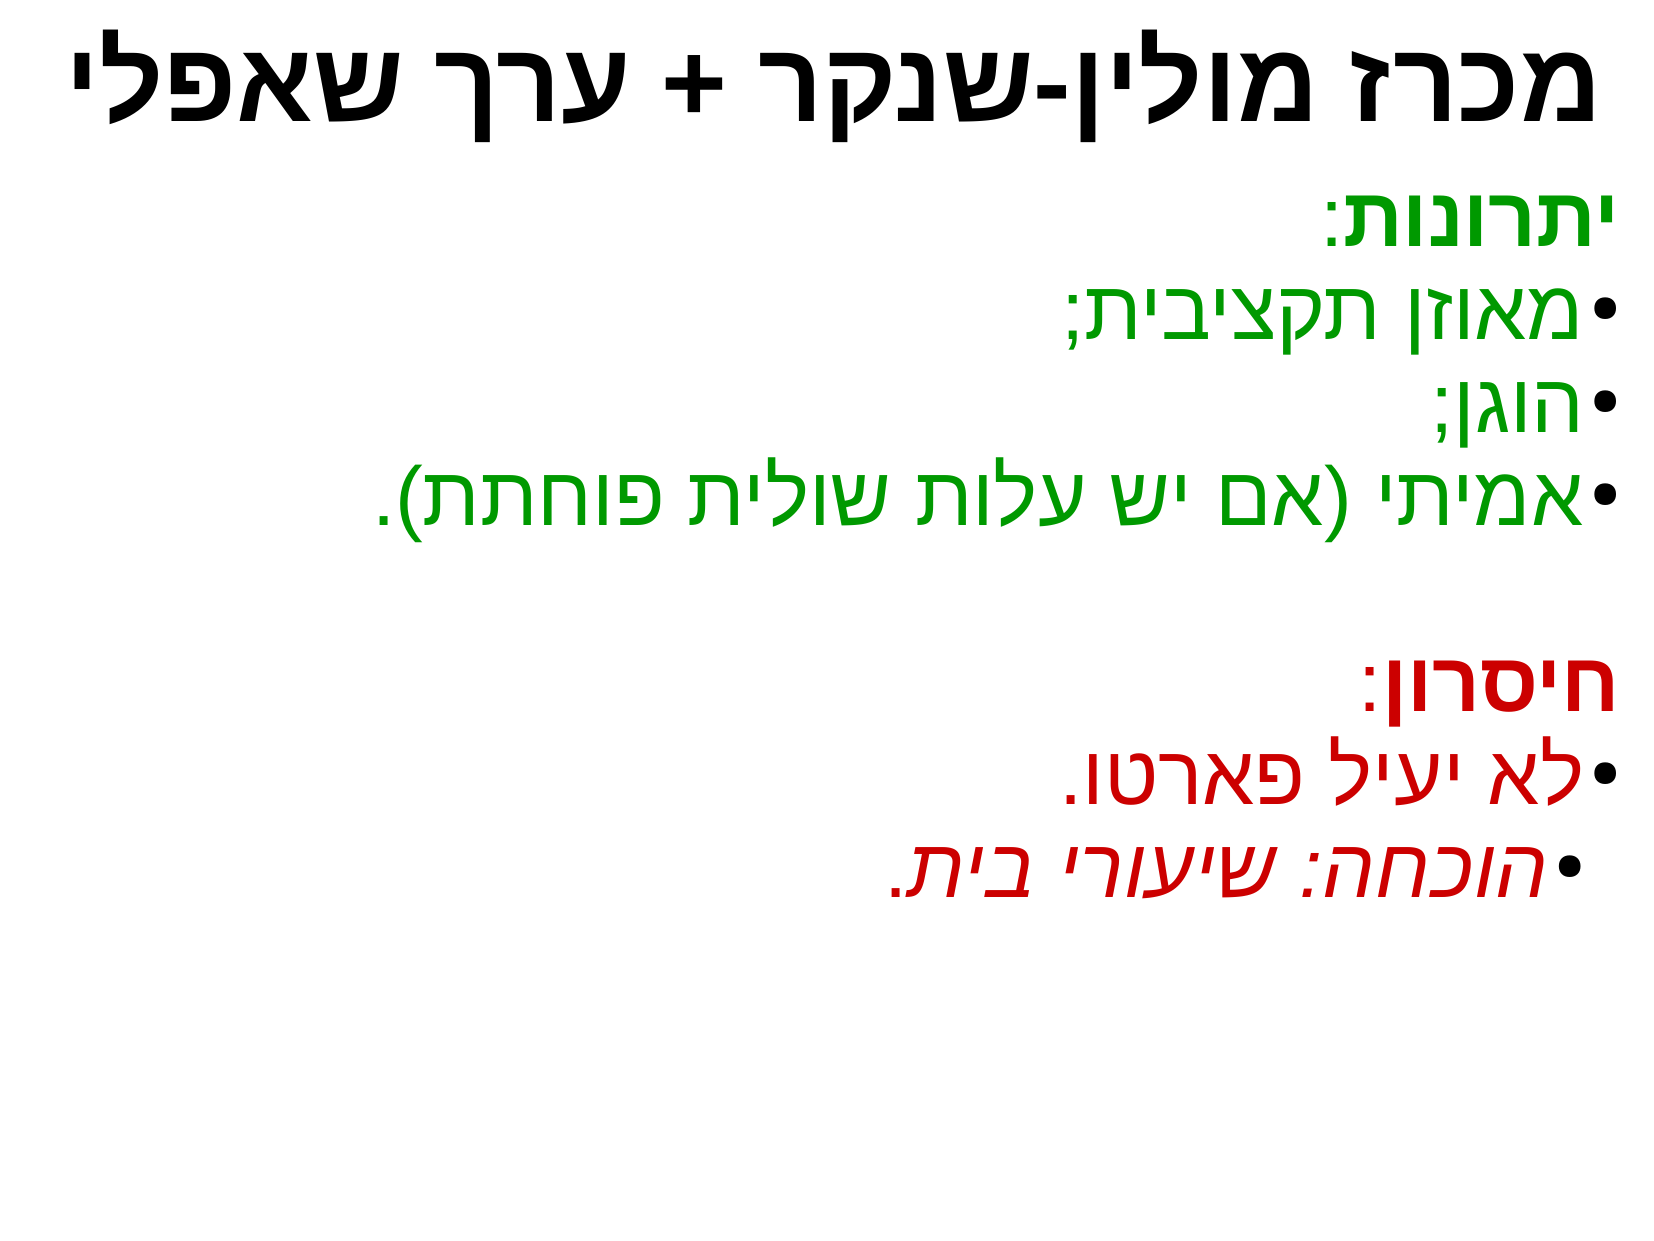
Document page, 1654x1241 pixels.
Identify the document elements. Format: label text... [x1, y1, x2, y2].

title מכרז מולין-שנקר + ערך שאפלי [15, 15, 1654, 150]
text_box יתרונות: מאוזן תקציבית; הוגן; אמיתי (אם יש עלות שולית פוחתת). חיסרון: לא יעיל פארטו. הוכחה: שיעורי בית. [15, 163, 1636, 1216]
